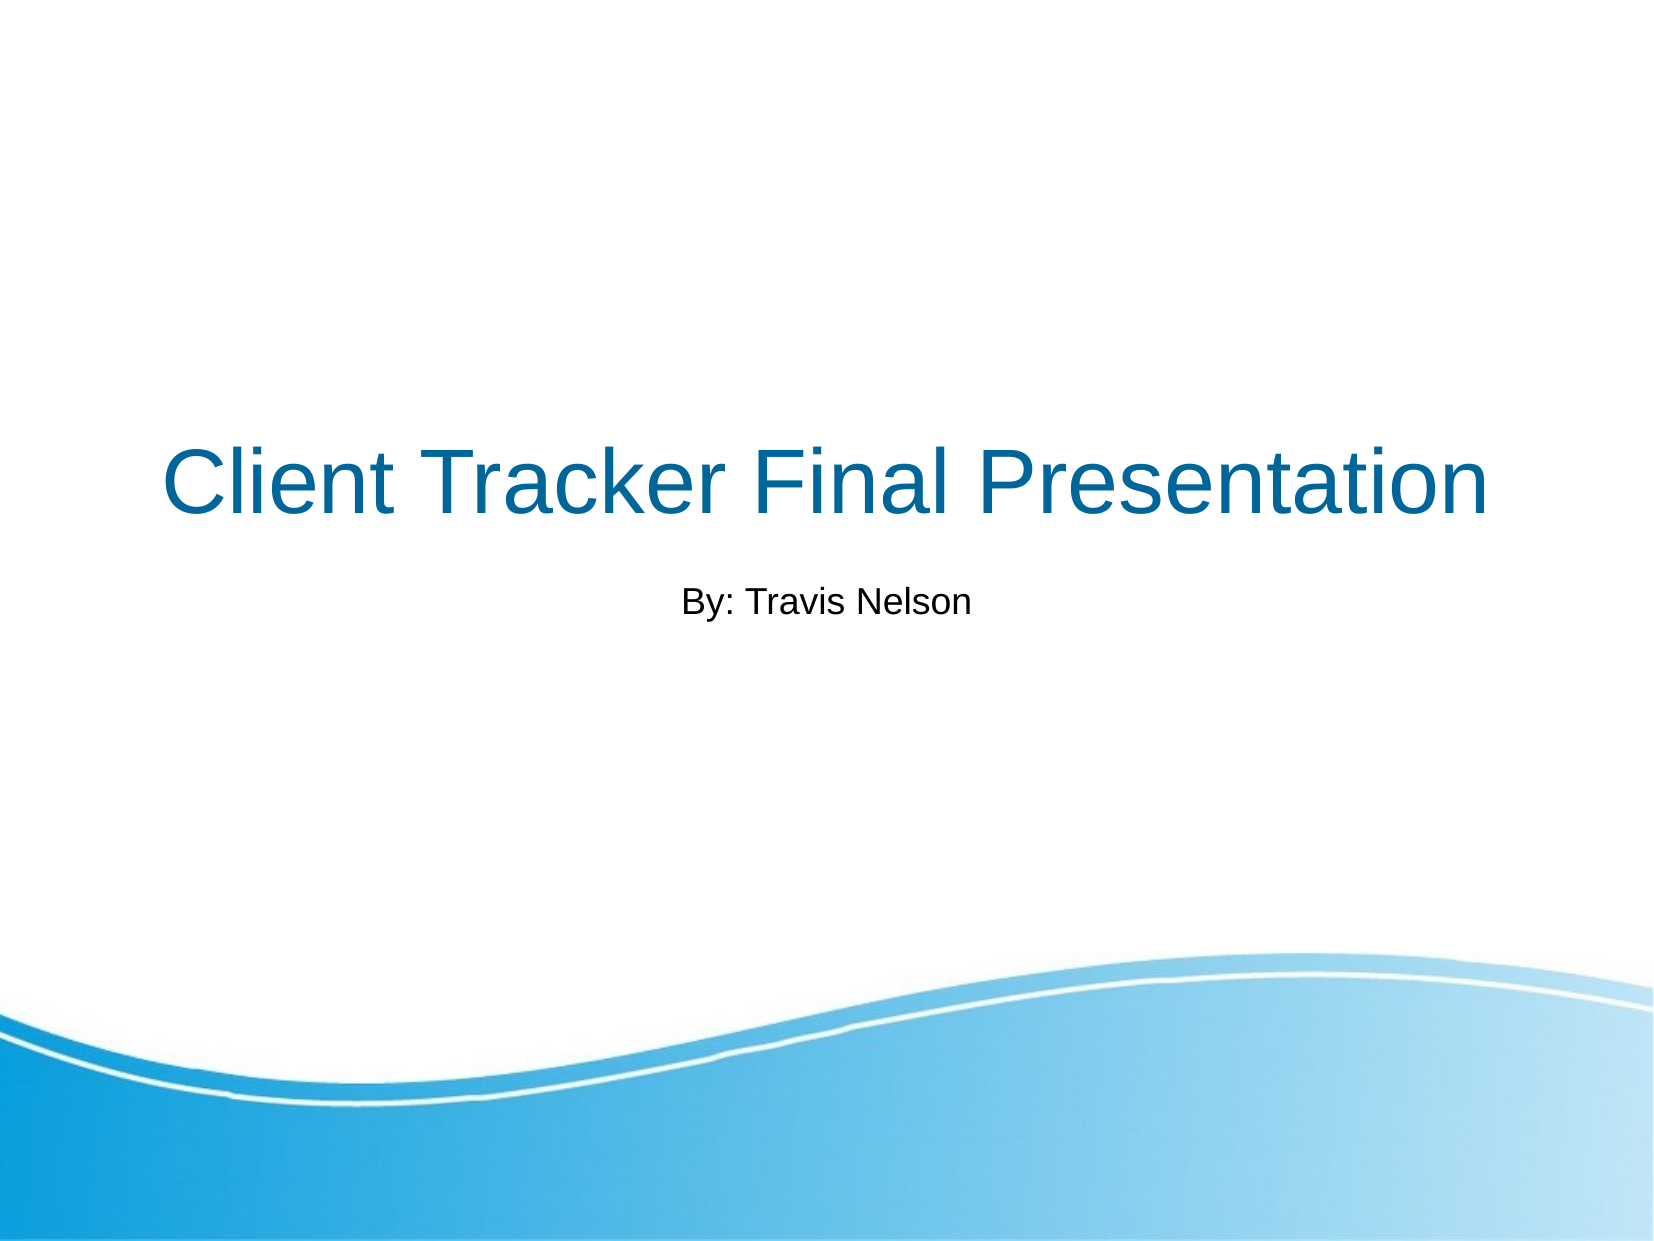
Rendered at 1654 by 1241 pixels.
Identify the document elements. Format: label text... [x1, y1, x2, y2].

title Client Tracker Final Presentation [82, 377, 1571, 586]
picture [0, 952, 1654, 1241]
text_box By: Travis Nelson [661, 573, 992, 631]
